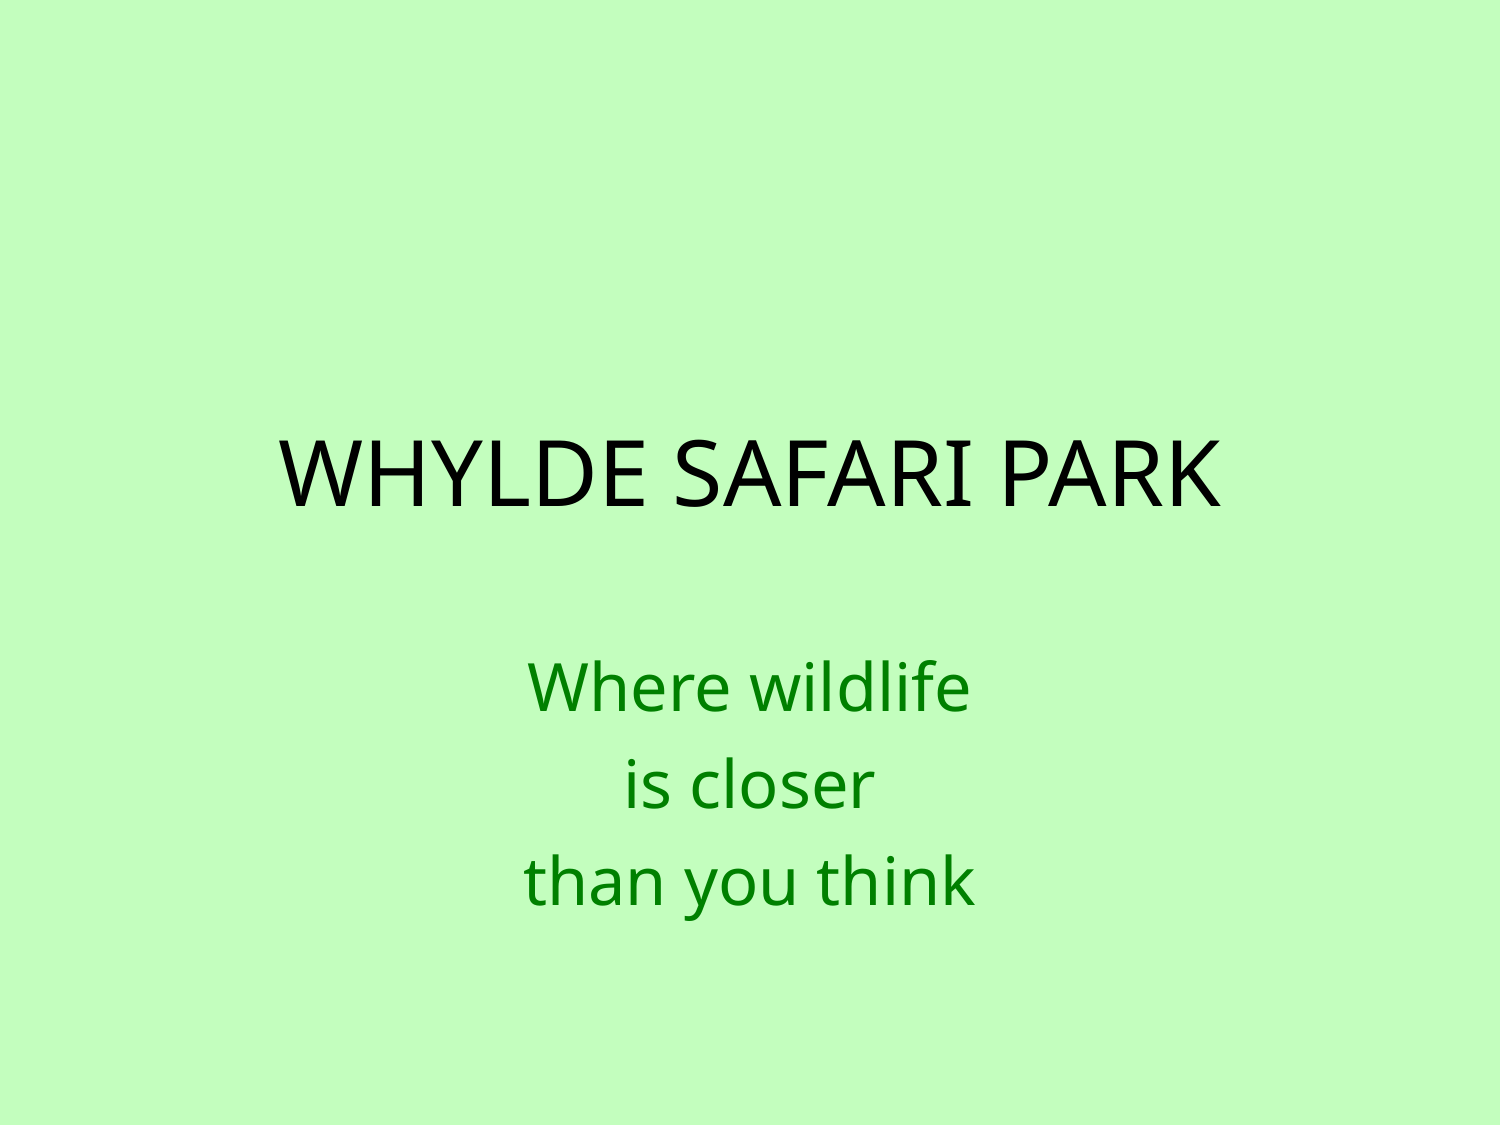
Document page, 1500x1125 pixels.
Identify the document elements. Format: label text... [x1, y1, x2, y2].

subtitle Where wildlife is closer than you think [225, 637, 1276, 925]
title WHYLDE SAFARI PARK [112, 349, 1388, 591]
